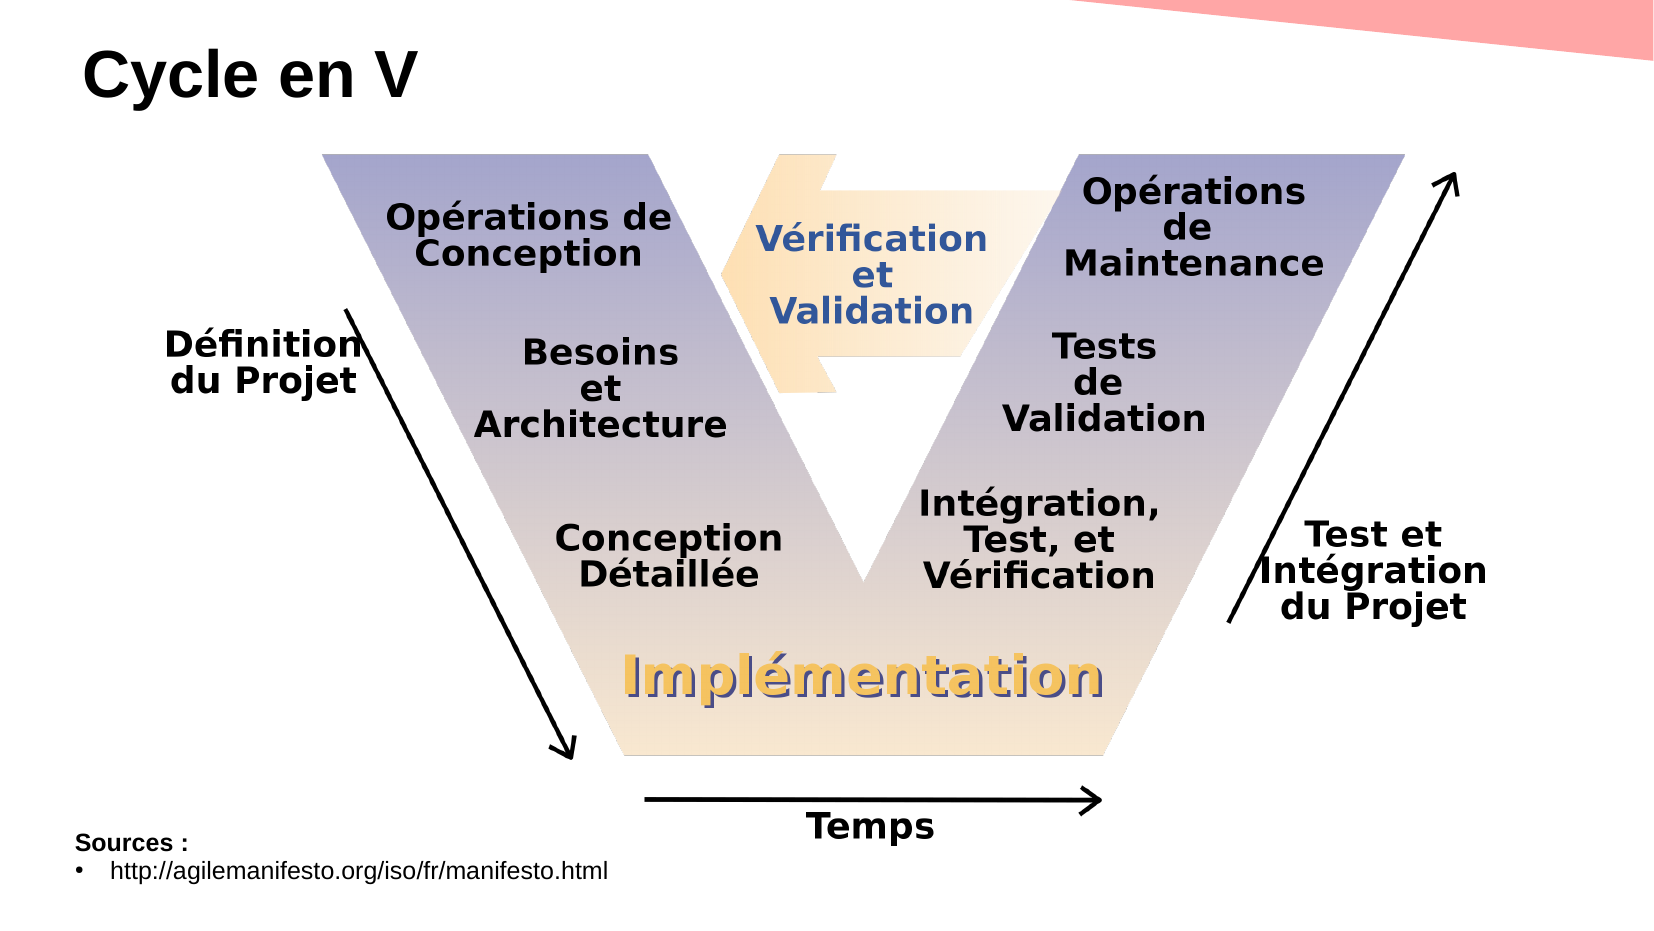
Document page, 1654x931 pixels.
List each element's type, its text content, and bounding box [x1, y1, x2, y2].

text_box Sources : http://agilemanifesto.org/iso/fr/manifesto.html [59, 821, 1546, 920]
title Cycle en V [82, 37, 1571, 122]
text_box [1069, 0, 1654, 61]
picture [152, 121, 1502, 872]
